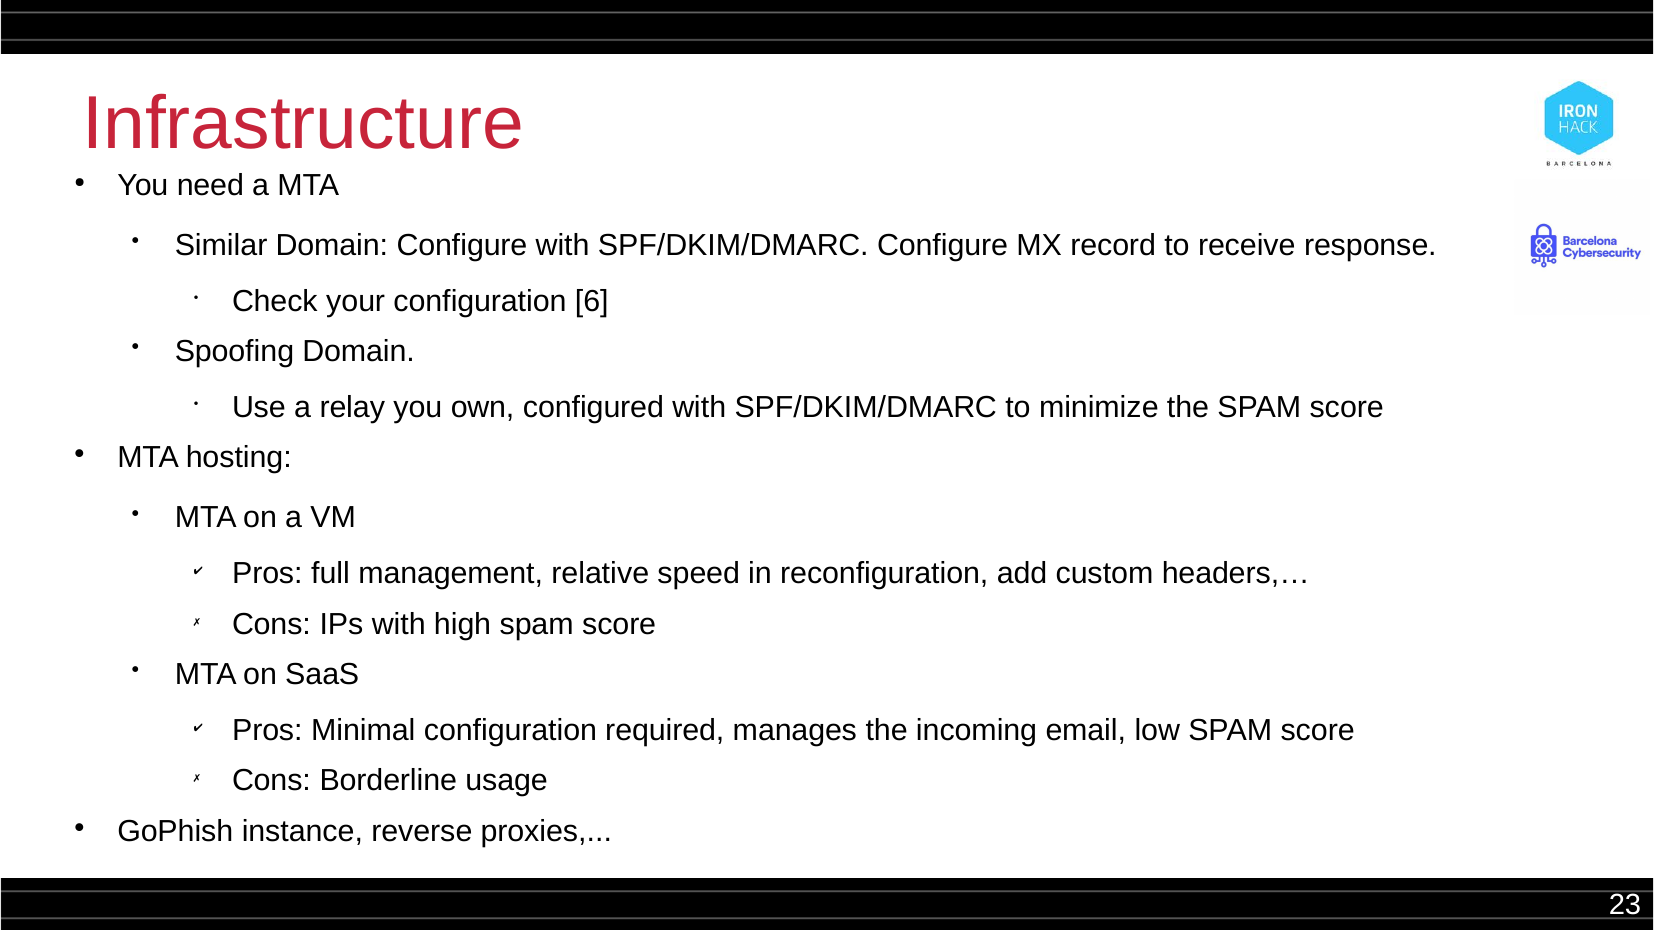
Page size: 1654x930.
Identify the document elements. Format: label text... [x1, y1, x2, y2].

picture [0, 0, 1654, 54]
picture [0, 878, 1654, 930]
text_box Infrastructure [82, 57, 1571, 164]
text_box You need a MTA Similar Domain: Configure with SPF/DKIM/DMARC. Configure MX record to receive response. Check your configuration [6] Spoofing Domain. Use a relay you own, configured with SPF/DKIM/DMARC to minimize the SPAM score MTA hosting: MTA on a VM Pros: full management, relative speed in reconfiguration, add custom headers,… Cons: IPs with high spam score MTA on SaaS Pros: Minimal configuration required, manages the incoming email, low SPAM score Cons: Borderline usage GoPhish instance, reverse proxies,... [59, 164, 1548, 855]
picture [1514, 67, 1650, 315]
